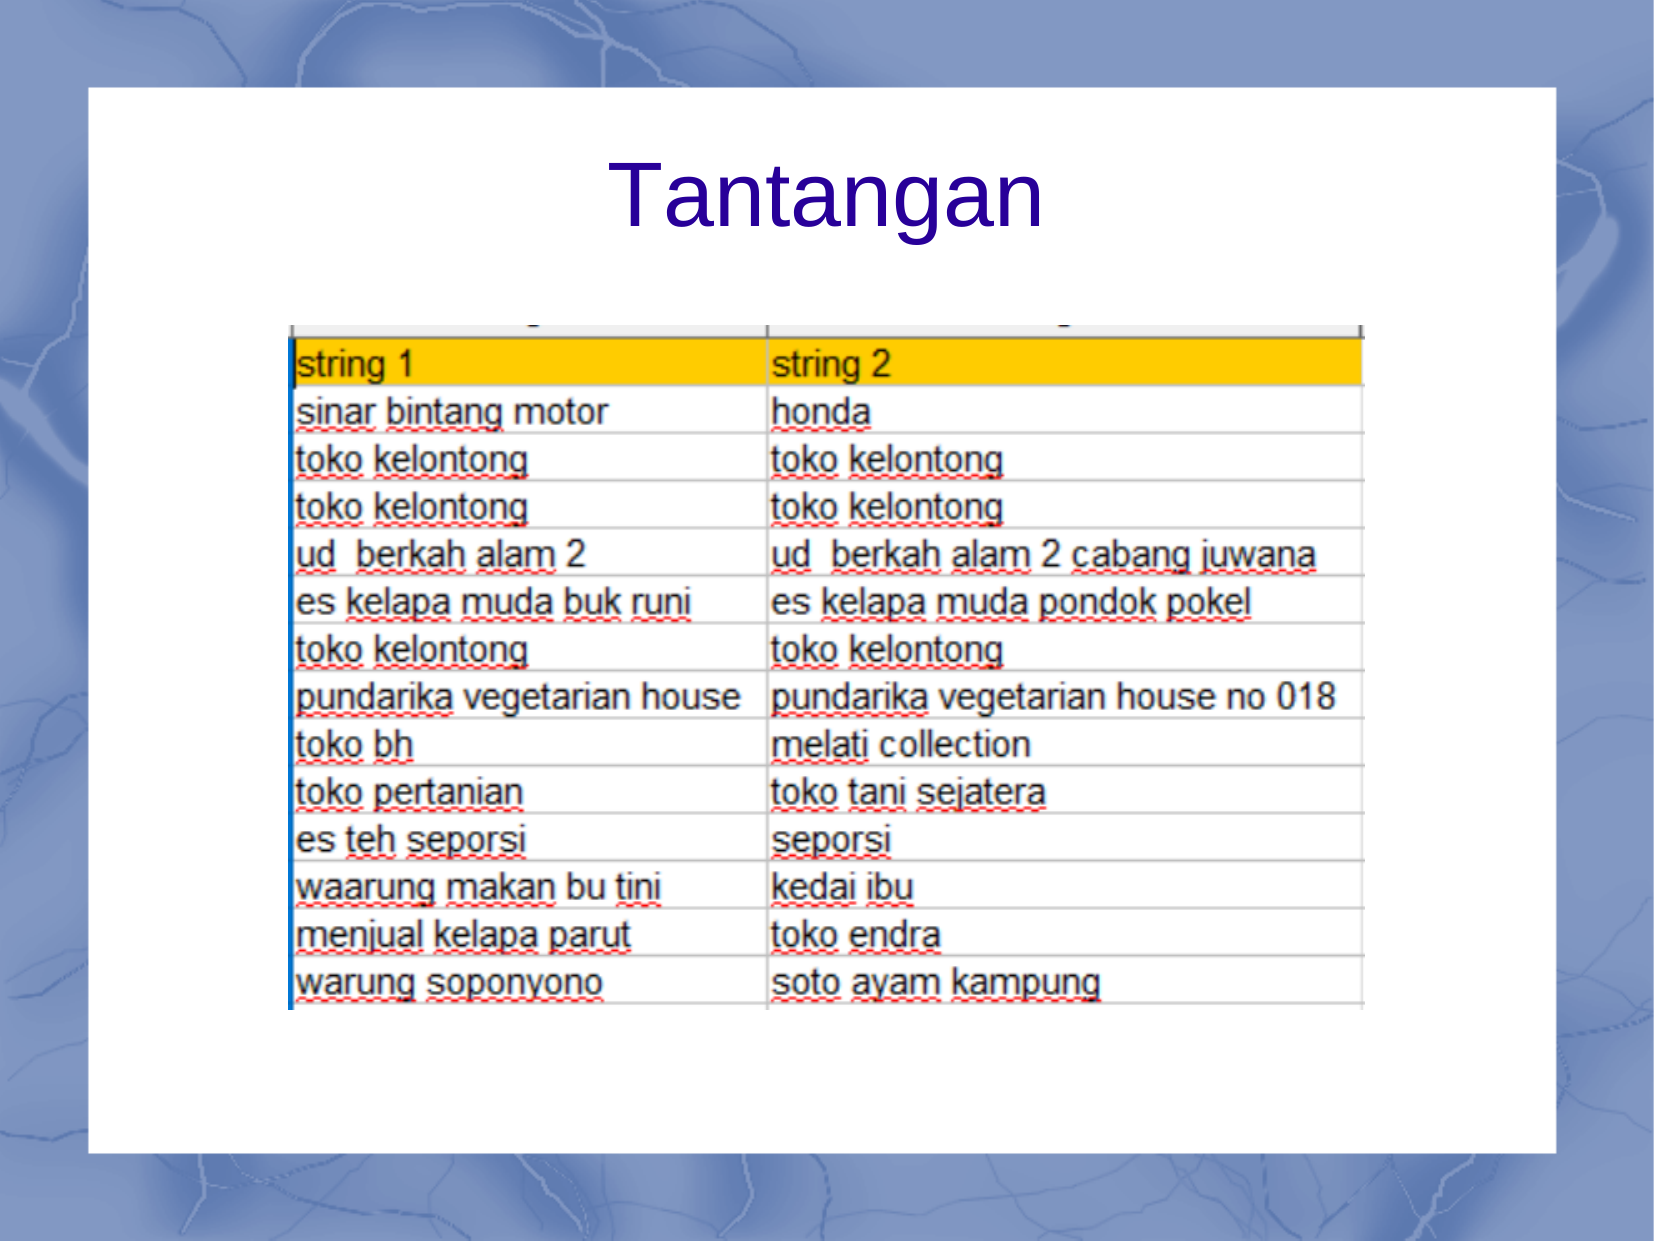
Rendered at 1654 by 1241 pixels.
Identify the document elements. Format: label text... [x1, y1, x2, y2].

title Tantangan [118, 90, 1536, 298]
picture [0, 0, 1654, 1241]
